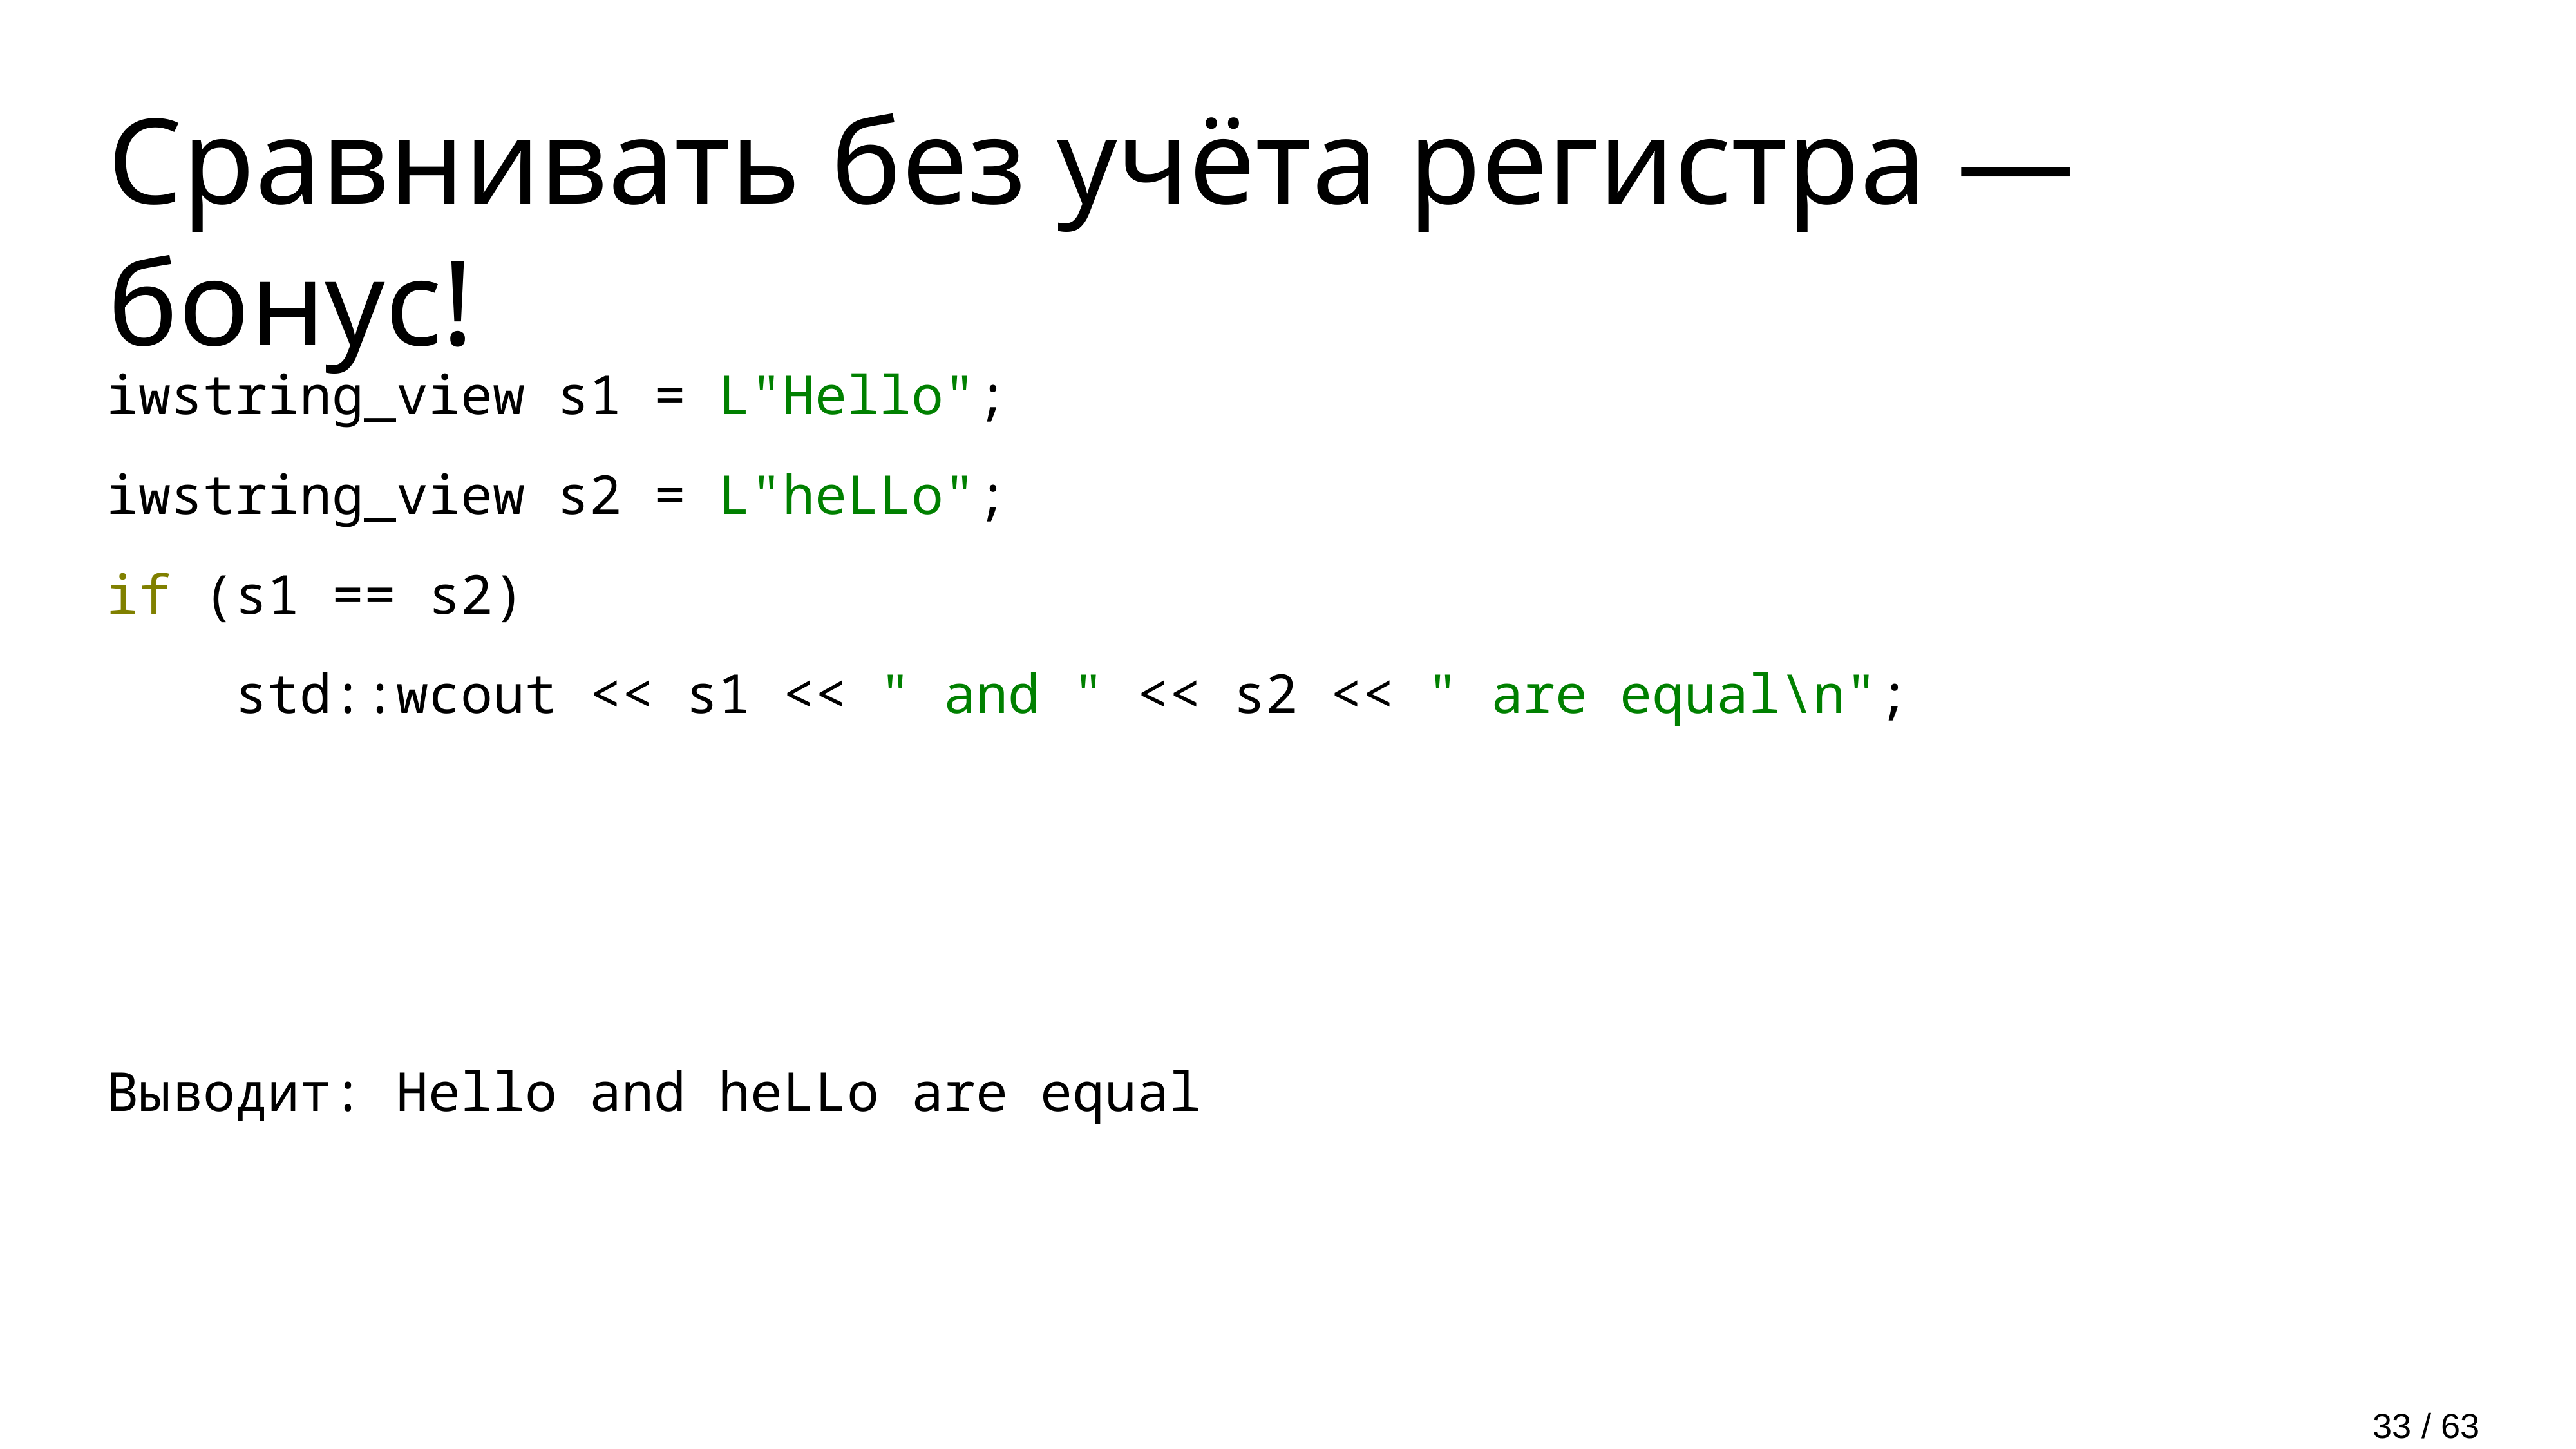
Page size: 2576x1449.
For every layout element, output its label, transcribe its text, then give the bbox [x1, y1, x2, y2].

text_box <number> / 63 [2363, 1402, 2576, 1449]
title Сравнивать без учёта регистра — бонус! [108, 80, 2468, 242]
list iwstring_view s1 = L"Hello"; iwstring_view s2 = L"heLLo"; if (s1 == s2) std::wcout << s1 << " and " << s2 << " are equal\n"; Выводит: Hello and heLLo are equal [0, 295, 2576, 1449]
